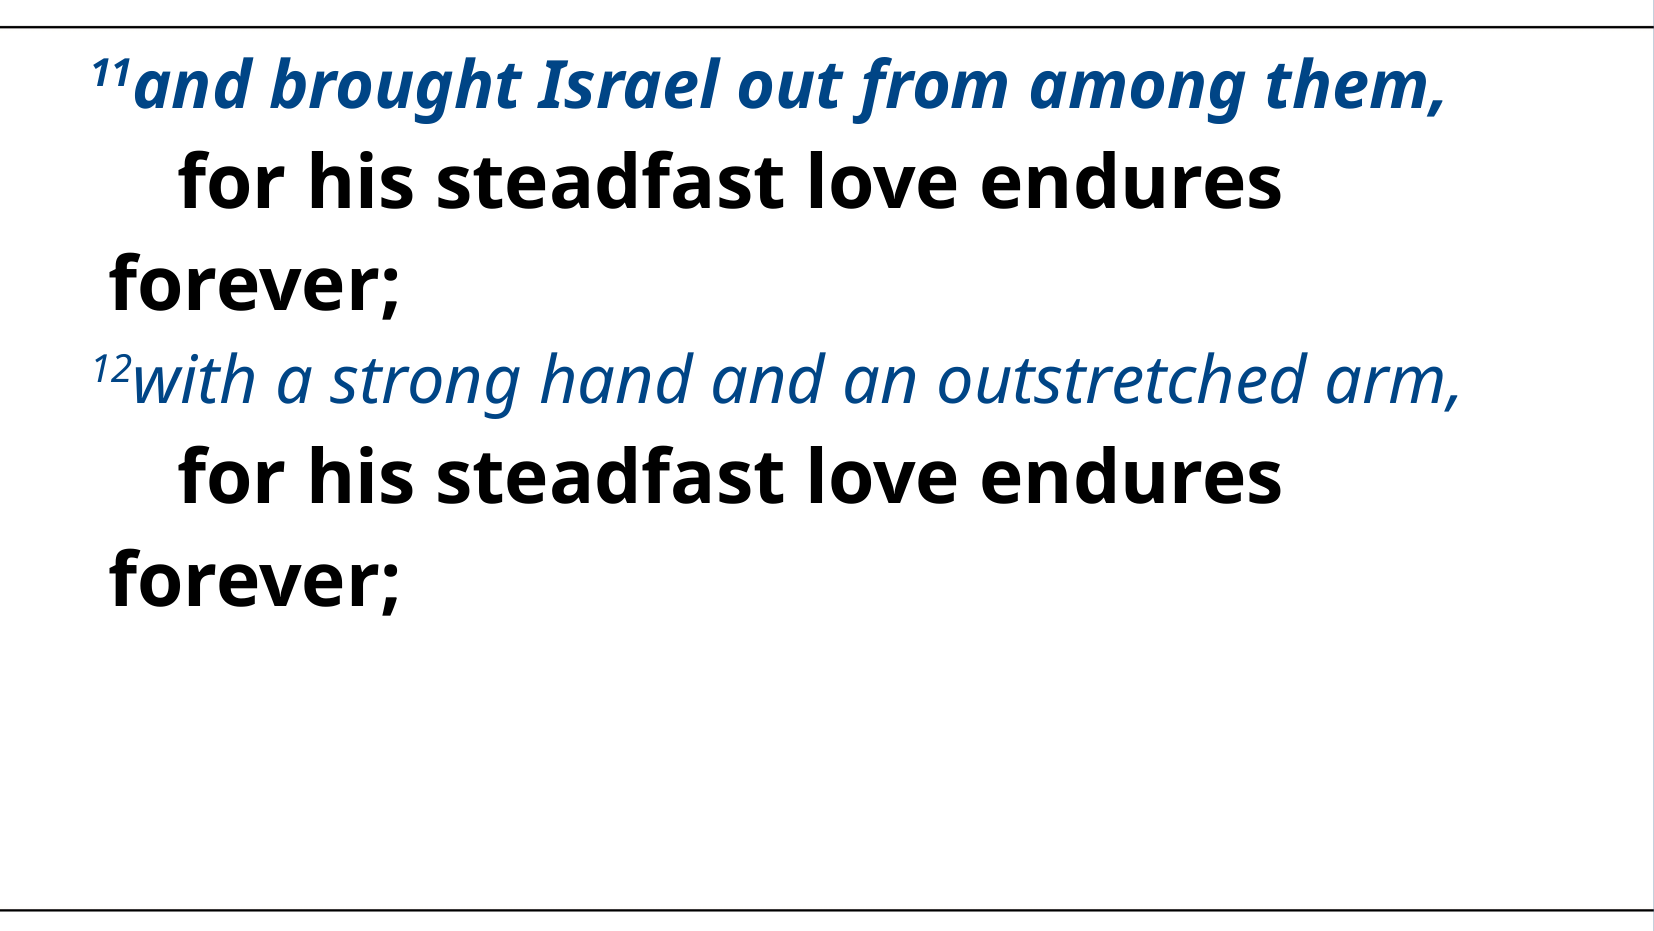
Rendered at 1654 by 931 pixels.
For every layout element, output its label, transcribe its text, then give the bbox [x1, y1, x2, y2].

text_box 11and brought Israel out from among them, for his steadfast love endures forever; 12with a strong hand and an outstretched arm, for his steadfast love endures forever; [75, 30, 1576, 436]
picture [0, 0, 1654, 931]
